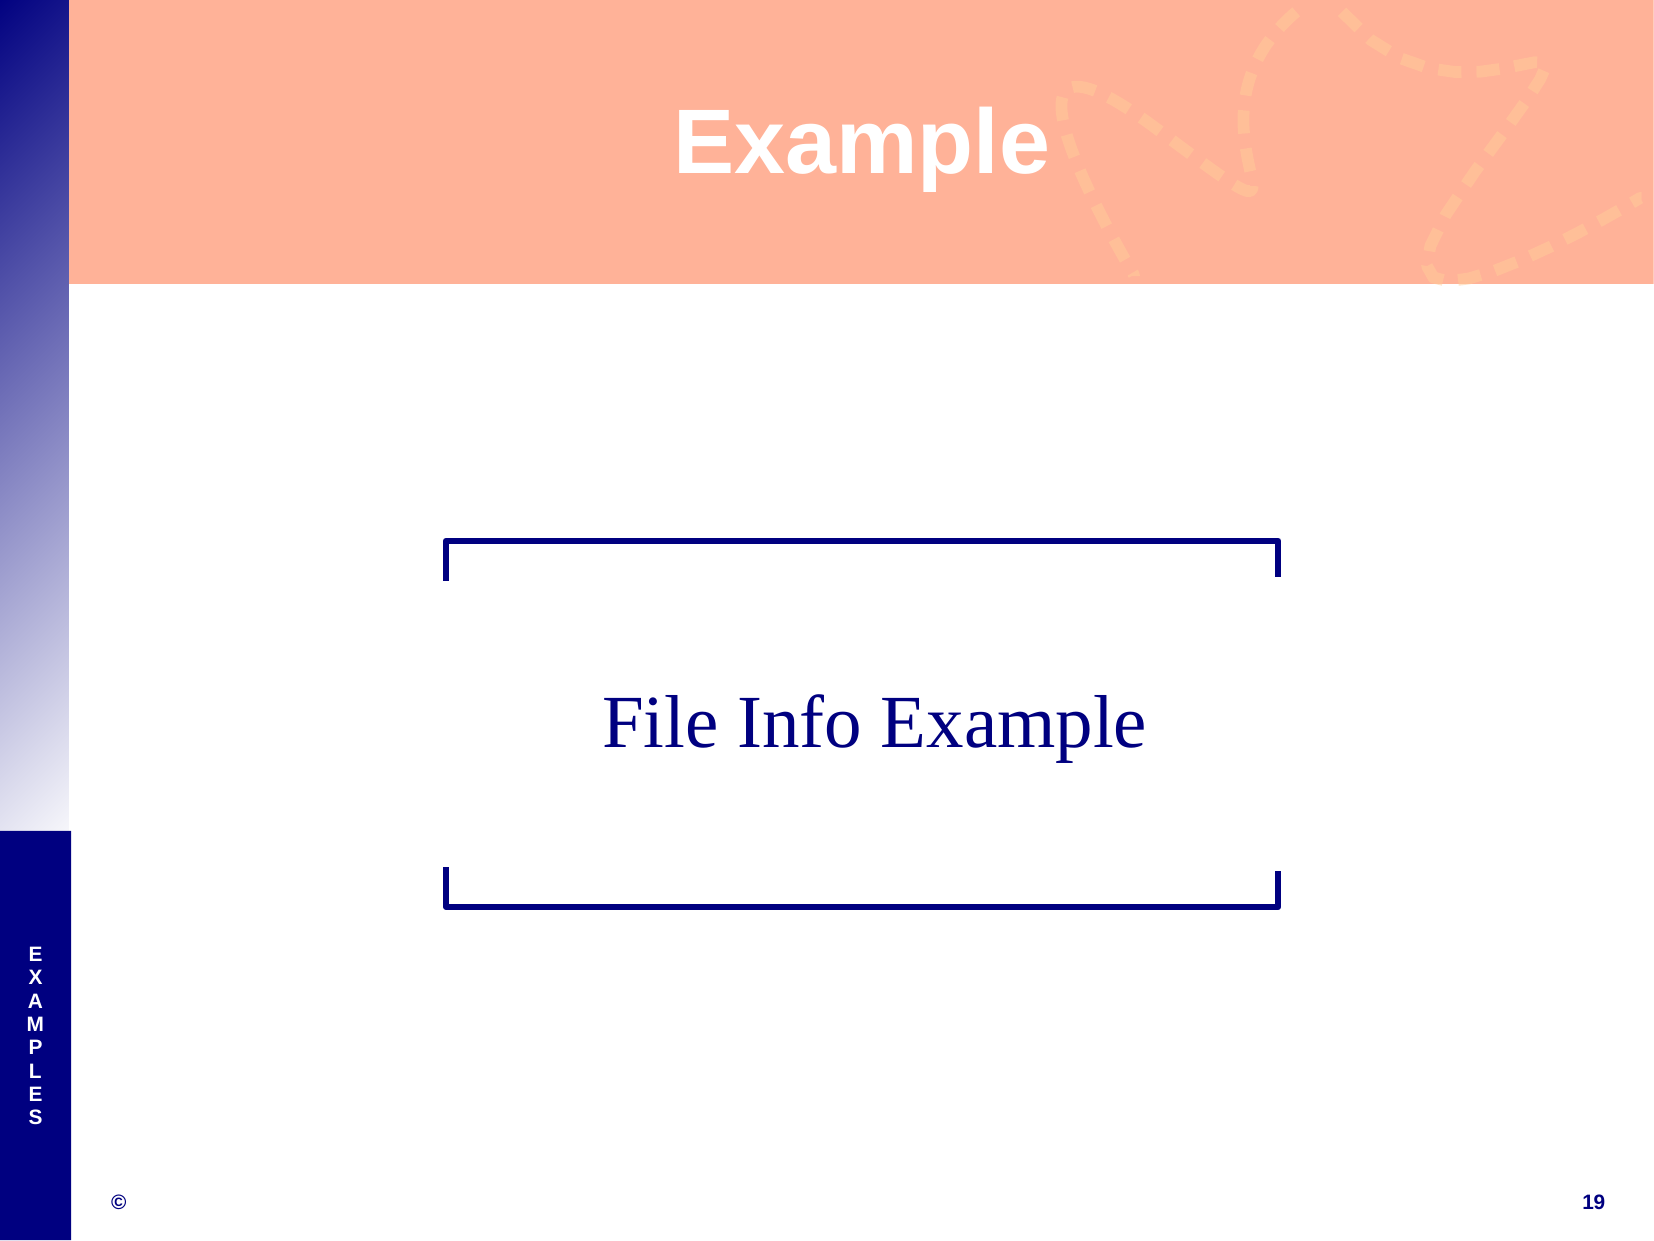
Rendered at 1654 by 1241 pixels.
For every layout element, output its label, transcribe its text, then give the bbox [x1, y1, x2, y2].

text_box File Info Example [461, 513, 1263, 931]
title Example [70, 37, 1654, 246]
text_box E X A M P L E S [0, 831, 71, 1241]
